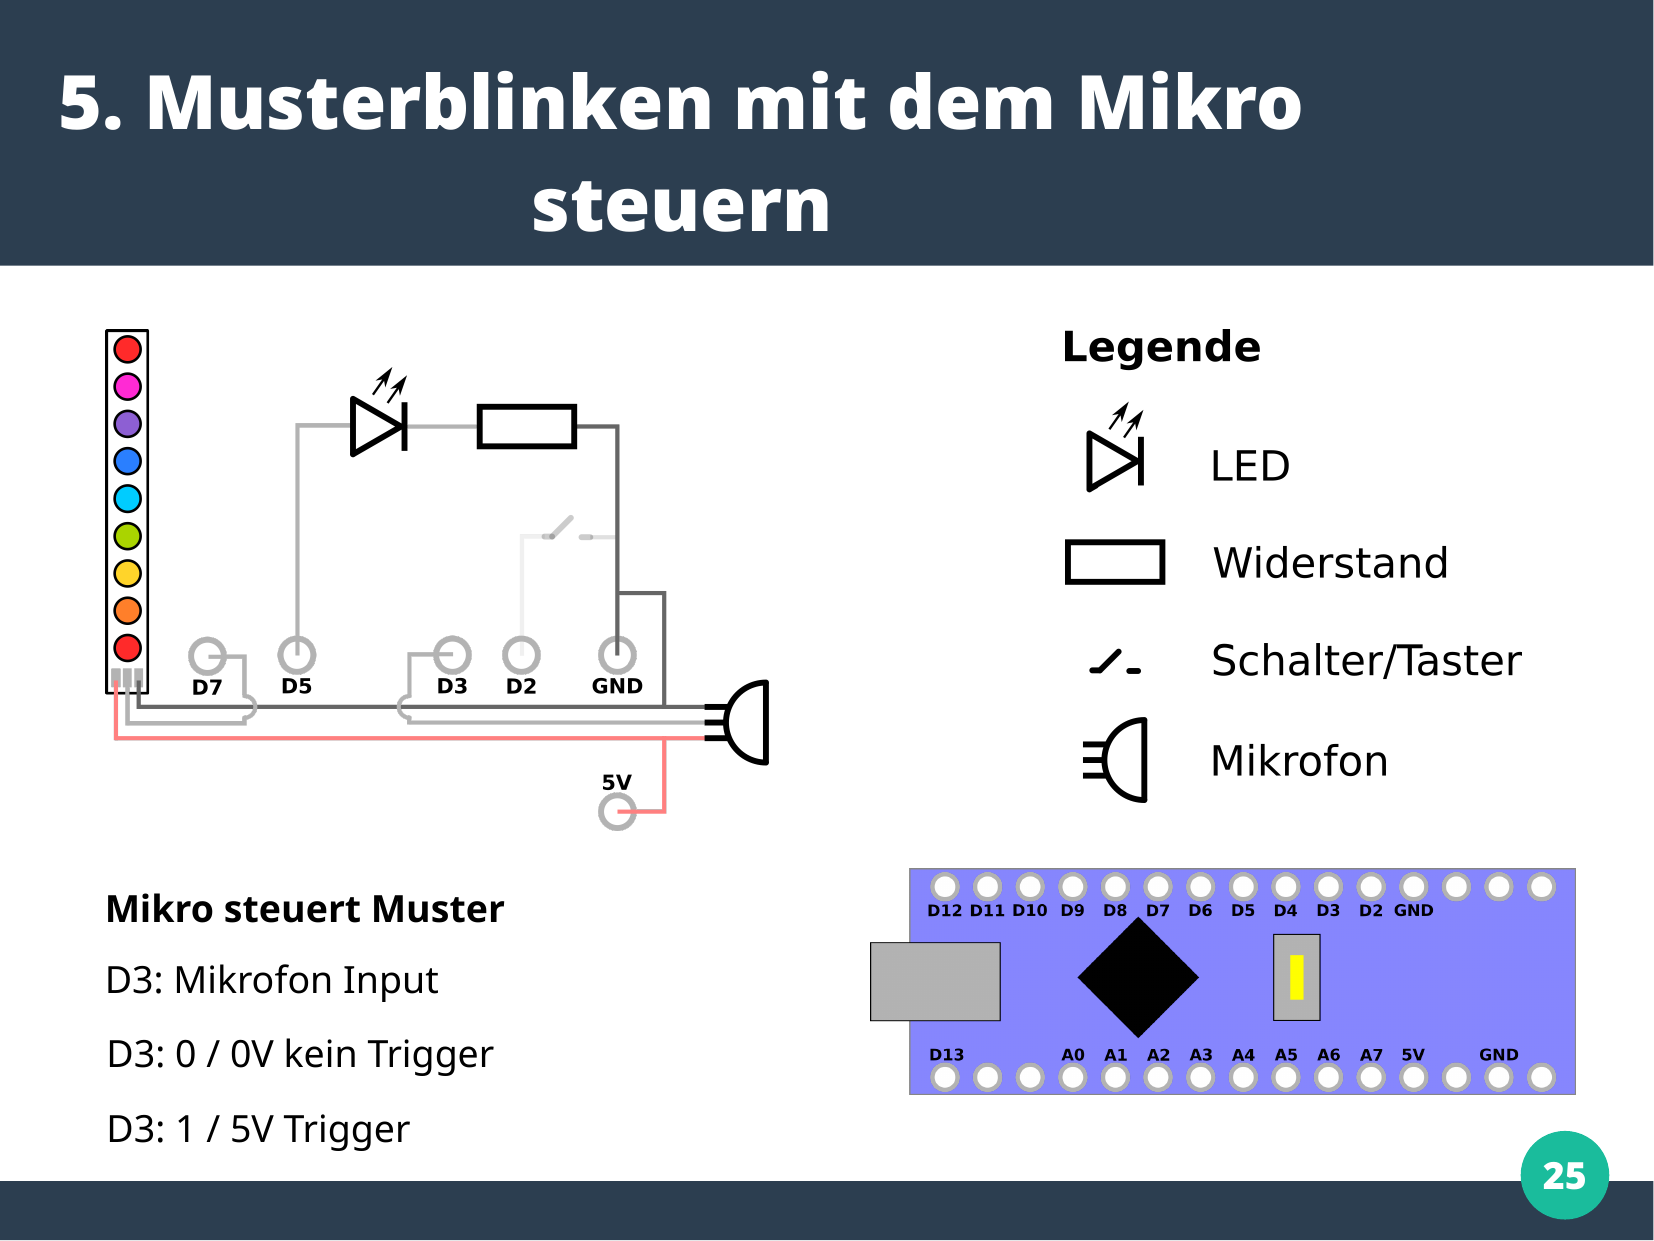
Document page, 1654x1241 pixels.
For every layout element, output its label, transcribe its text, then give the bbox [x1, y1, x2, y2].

text_box Mikro steuert Muster [90, 874, 568, 934]
picture [1065, 329, 1522, 803]
text_box D3: 1 / 5V Trigger [91, 1095, 451, 1154]
picture [105, 329, 769, 831]
picture [870, 868, 1576, 1096]
title 5. Musterblinken mit dem Mikro steuern [59, 49, 1595, 207]
text_box D3: 0 / 0V kein Trigger [91, 1020, 541, 1079]
text_box D3: Mikrofon Input [90, 946, 469, 1006]
